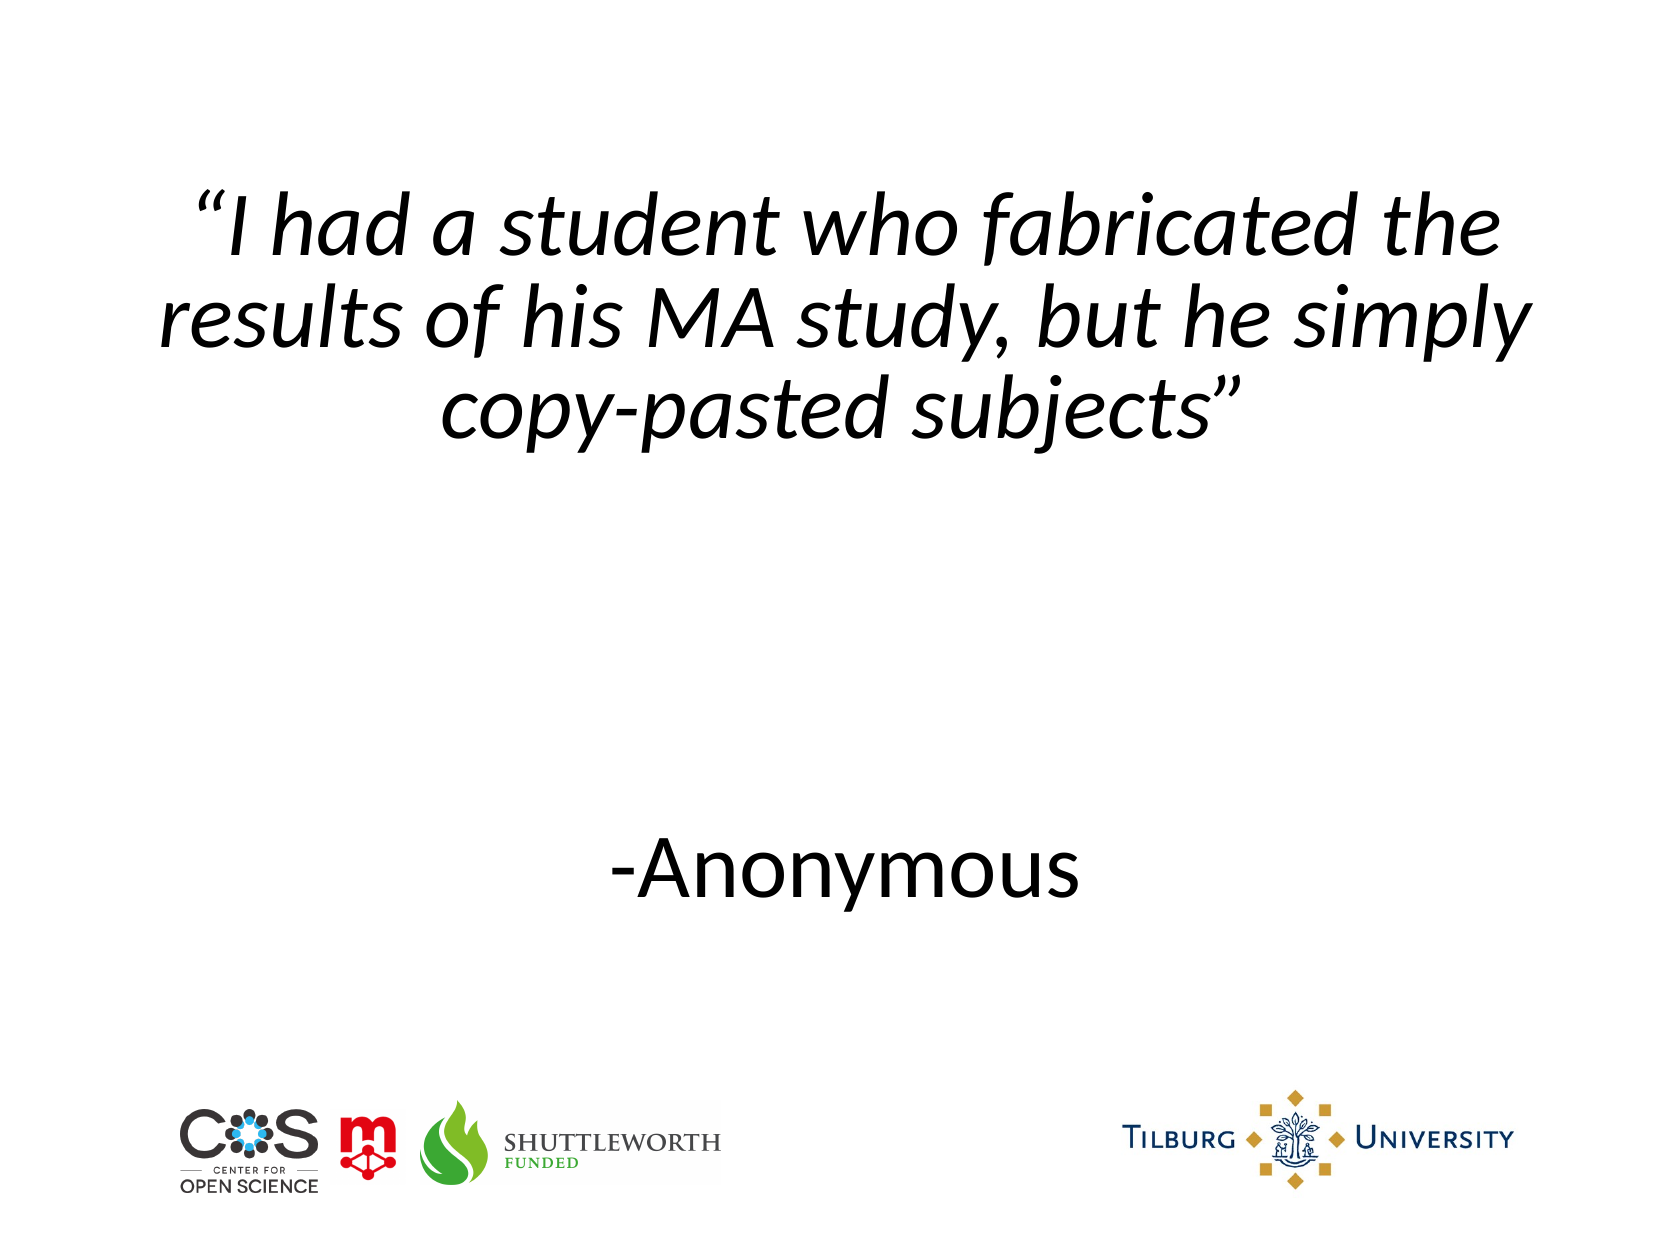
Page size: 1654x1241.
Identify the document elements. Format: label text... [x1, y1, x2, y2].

title “I had a student who fabricated the results of his MA study, but he simply copy-pasted subjects” “this did not require a genius to find out.” -Anonymous [101, 186, 1591, 921]
picture [1110, 1079, 1526, 1199]
picture [330, 1109, 406, 1186]
picture [180, 1109, 318, 1193]
picture [420, 1100, 721, 1186]
